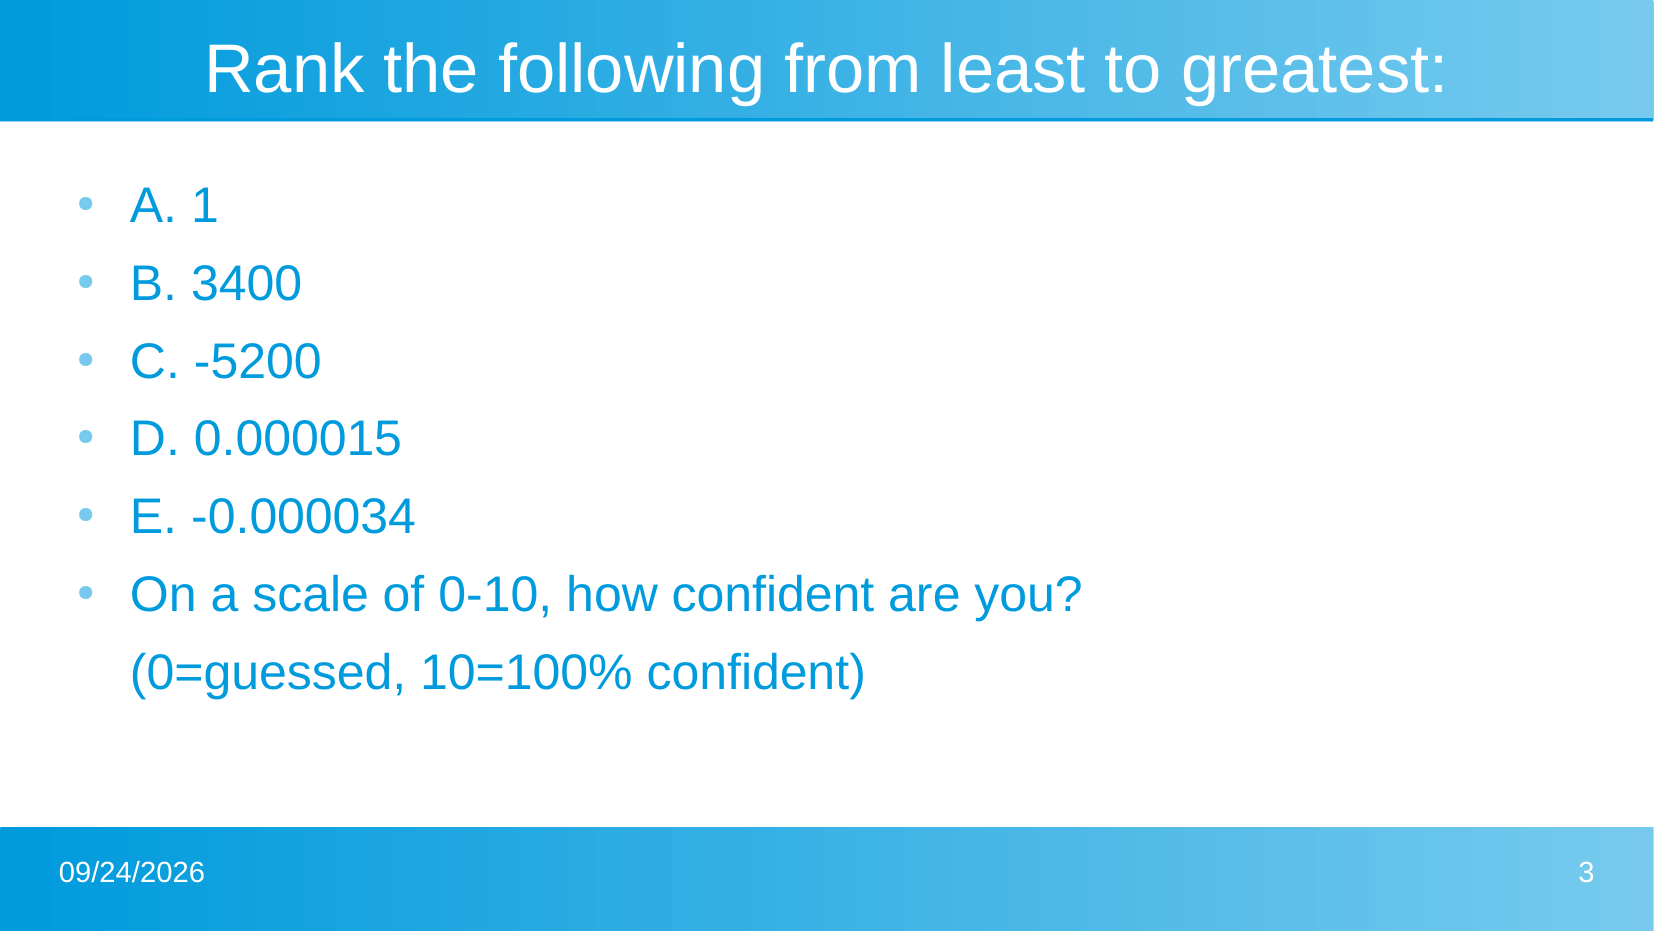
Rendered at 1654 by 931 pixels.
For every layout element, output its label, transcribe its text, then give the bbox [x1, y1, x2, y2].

title Rank the following from least to greatest: [59, 29, 1595, 108]
list A. 1 B. 3400 C. -5200 D. 0.000015 E. -0.000034 On a scale of 0-10, how confident are you? (0=guessed, 10=100% confident) [59, 177, 1595, 768]
